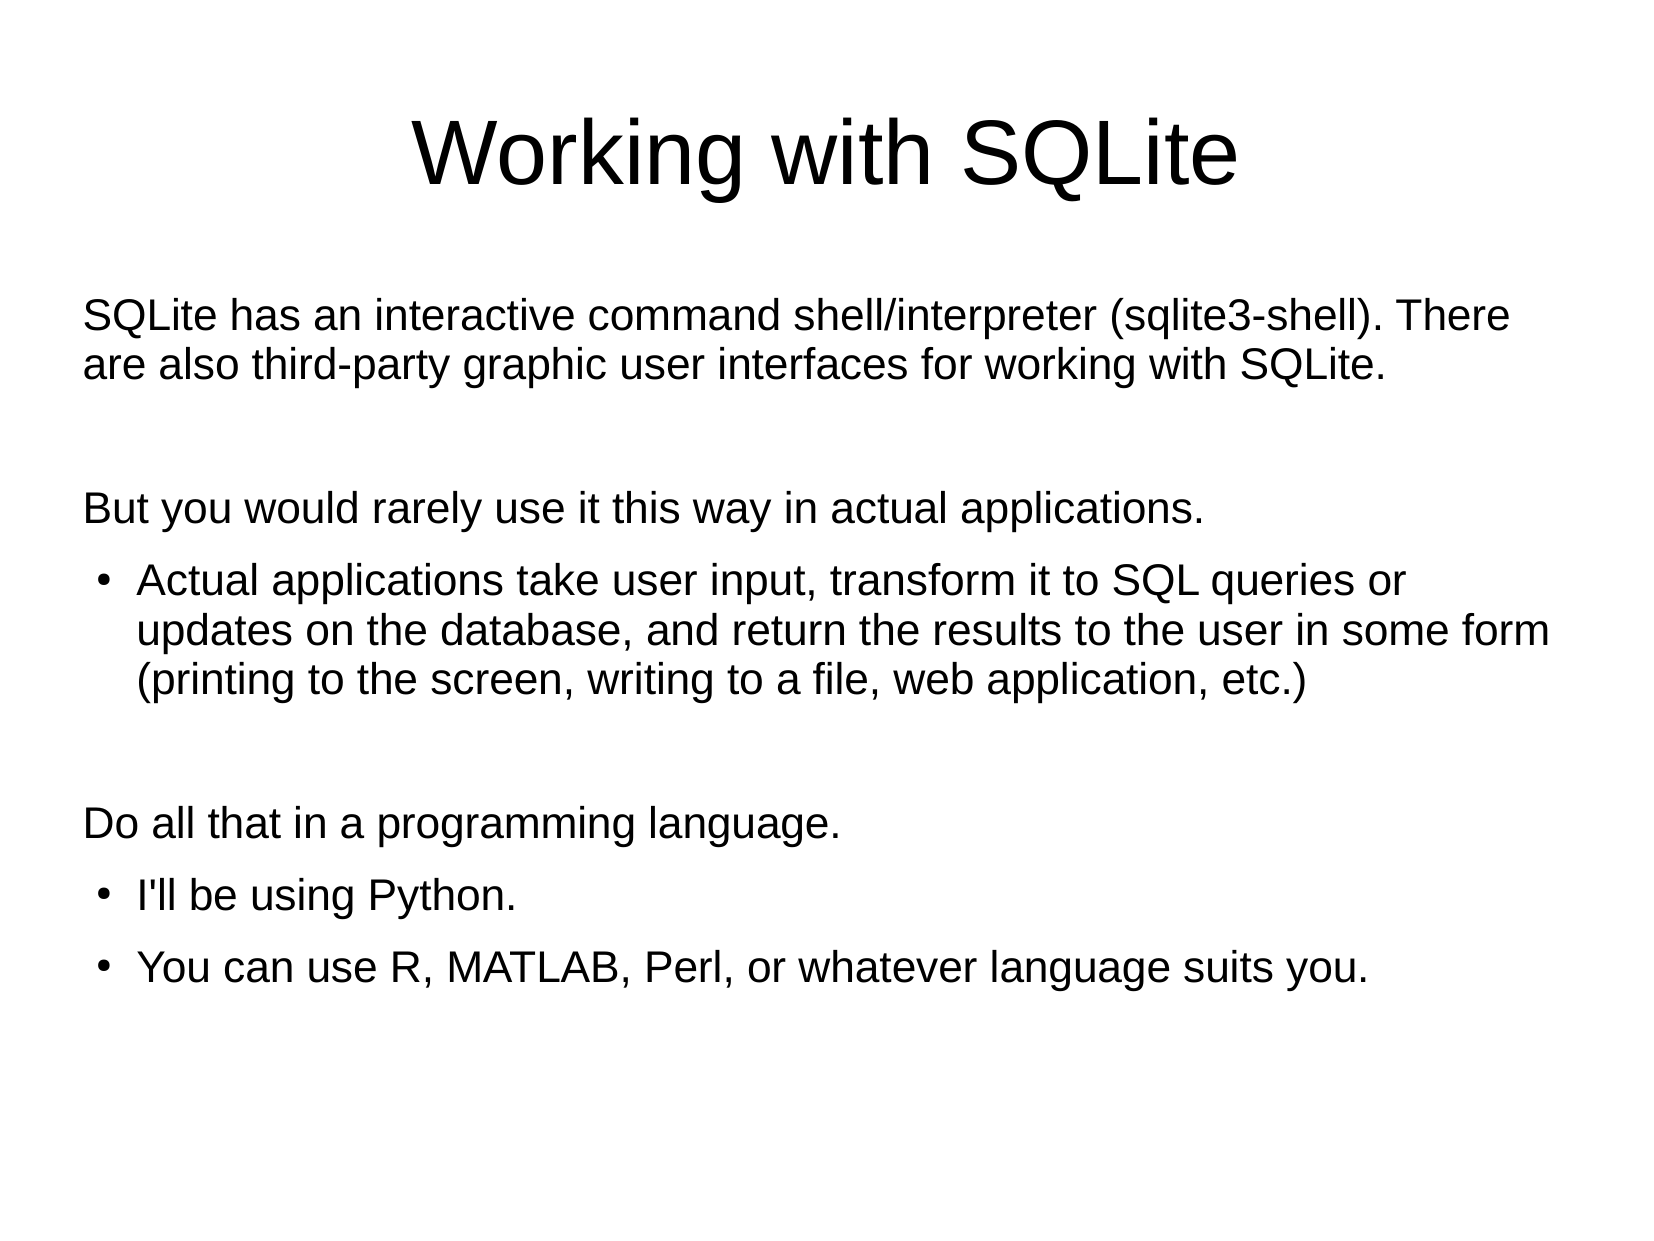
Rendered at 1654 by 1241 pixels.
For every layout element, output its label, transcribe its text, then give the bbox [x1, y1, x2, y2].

list SQLite has an interactive command shell/interpreter (sqlite3-shell). There are also third-party graphic user interfaces for working with SQLite. But you would rarely use it this way in actual applications. Actual applications take user input, transform it to SQL queries or updates on the database, and return the results to the user in some form (printing to the screen, writing to a file, web application, etc.) Do all that in a programming language. I'll be using Python. You can use R, MATLAB, Perl, or whatever language suits you. [82, 290, 1571, 1010]
title Working with SQLite [82, 49, 1571, 257]
